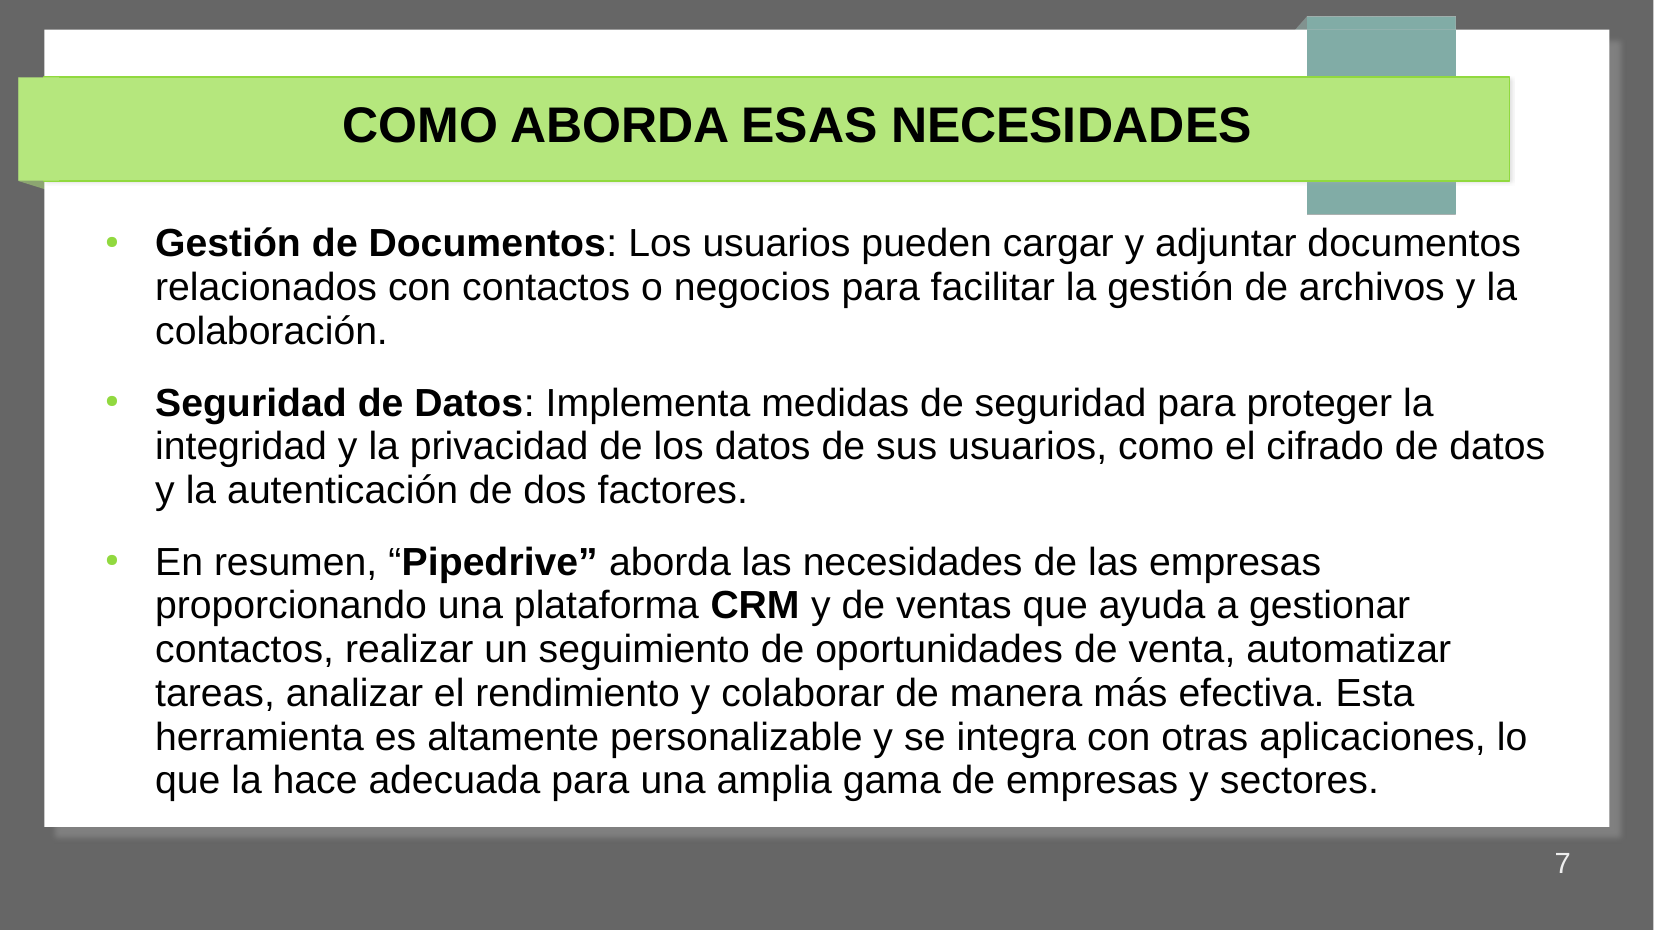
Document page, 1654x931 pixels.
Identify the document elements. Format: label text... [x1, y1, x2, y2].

title COMO ABORDA ESAS NECESIDADES [88, 73, 1506, 178]
list Gestión de Documentos: Los usuarios pueden cargar y adjuntar documentos relacionados con contactos o negocios para facilitar la gestión de archivos y la colaboración. Seguridad de Datos: Implementa medidas de seguridad para proteger la integridad y la privacidad de los datos de sus usuarios, como el cifrado de datos y la autenticación de dos factores. En resumen, “Pipedrive” aborda las necesidades de las empresas proporcionando una plataforma CRM y de ventas que ayuda a gestionar contactos, realizar un seguimiento de oportunidades de venta, automatizar tareas, analizar el rendimiento y colaborar de manera más efectiva. Esta herramienta es altamente personalizable y se integra con otras aplicaciones, lo que la hace adecuada para una amplia gama de empresas y sectores. [88, 221, 1565, 813]
